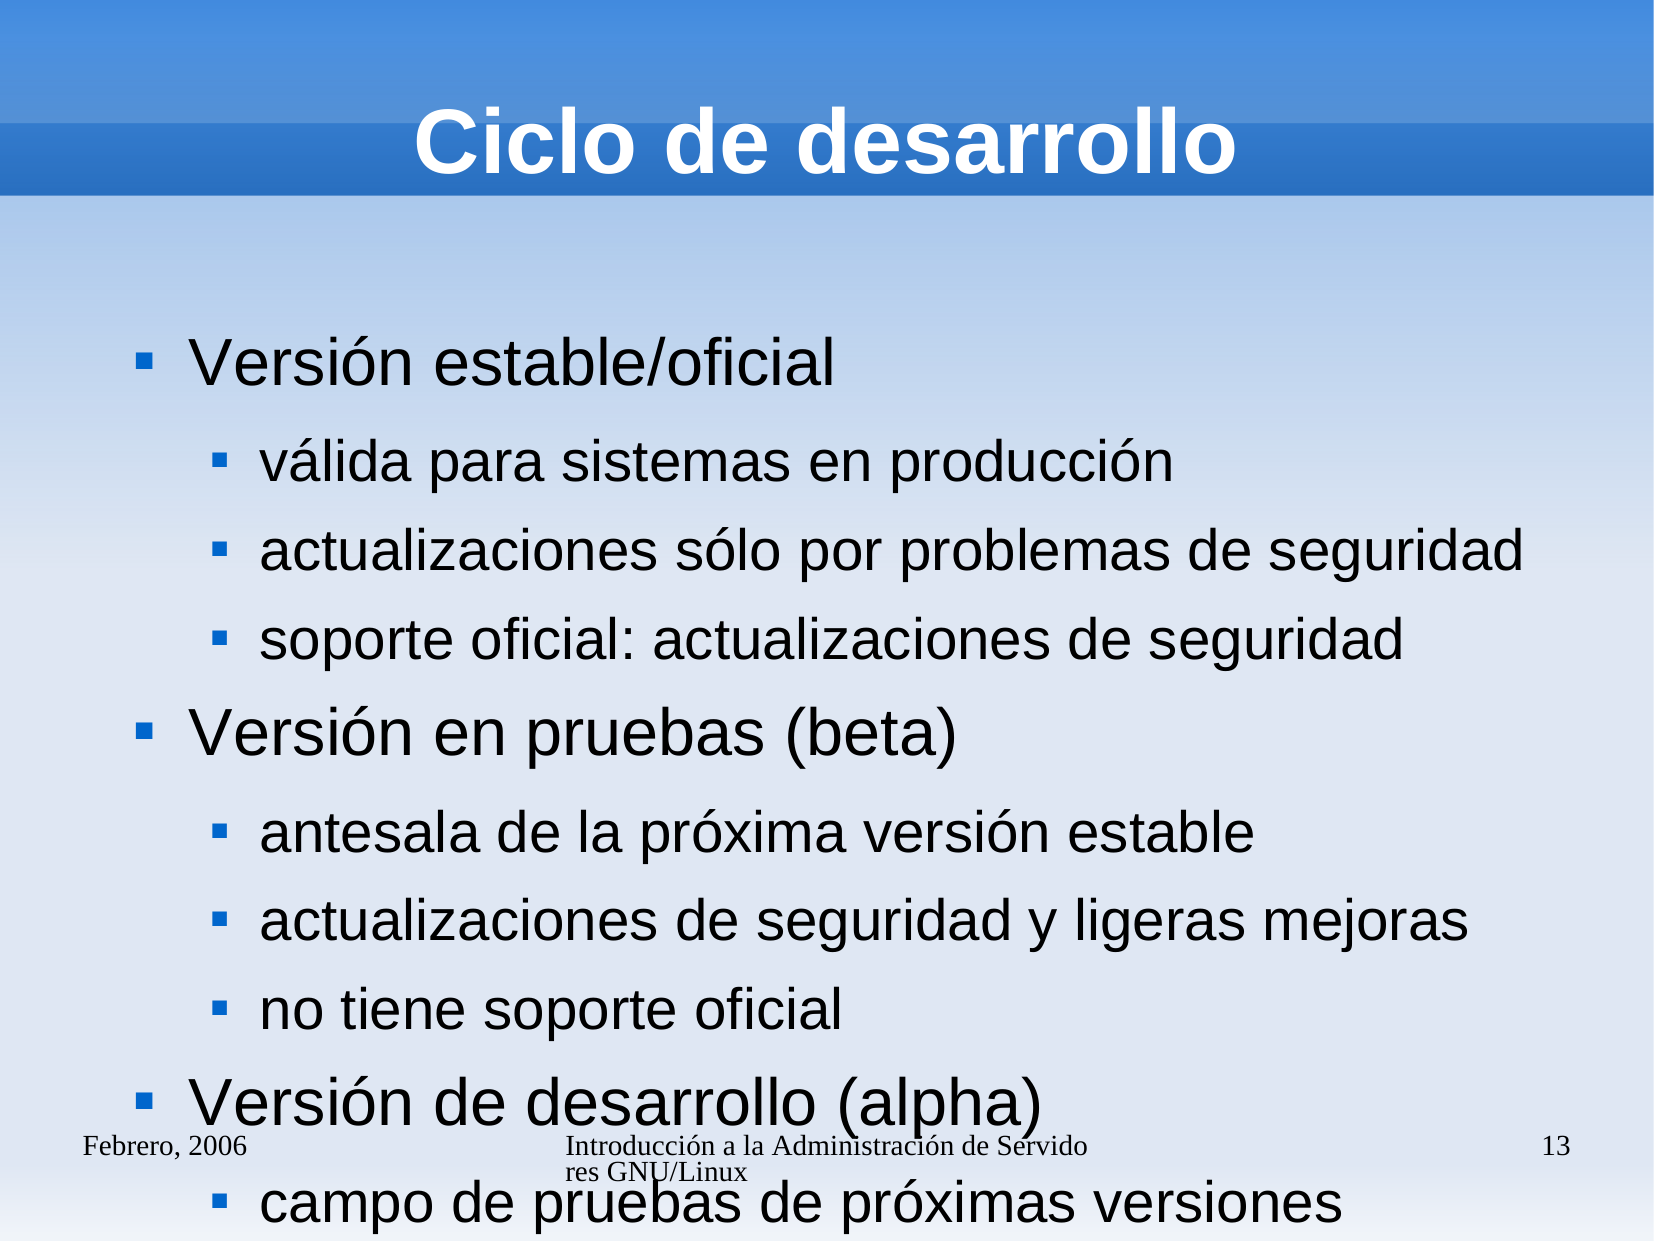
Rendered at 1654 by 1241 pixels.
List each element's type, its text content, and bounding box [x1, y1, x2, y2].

title Ciclo de desarrollo [88, 37, 1565, 246]
picture [0, 0, 1654, 1241]
list Versión estable/oficial válida para sistemas en producción actualizaciones sólo por problemas de seguridad soporte oficial: actualizaciones de seguridad Versión en pruebas (beta) antesala de la próxima versión estable actualizaciones de seguridad y ligeras mejoras no tiene soporte oficial Versión de desarrollo (alpha) campo de pruebas de próximas versiones actualización constante de paquetes no tiene soporte oficial [118, 324, 1536, 1241]
